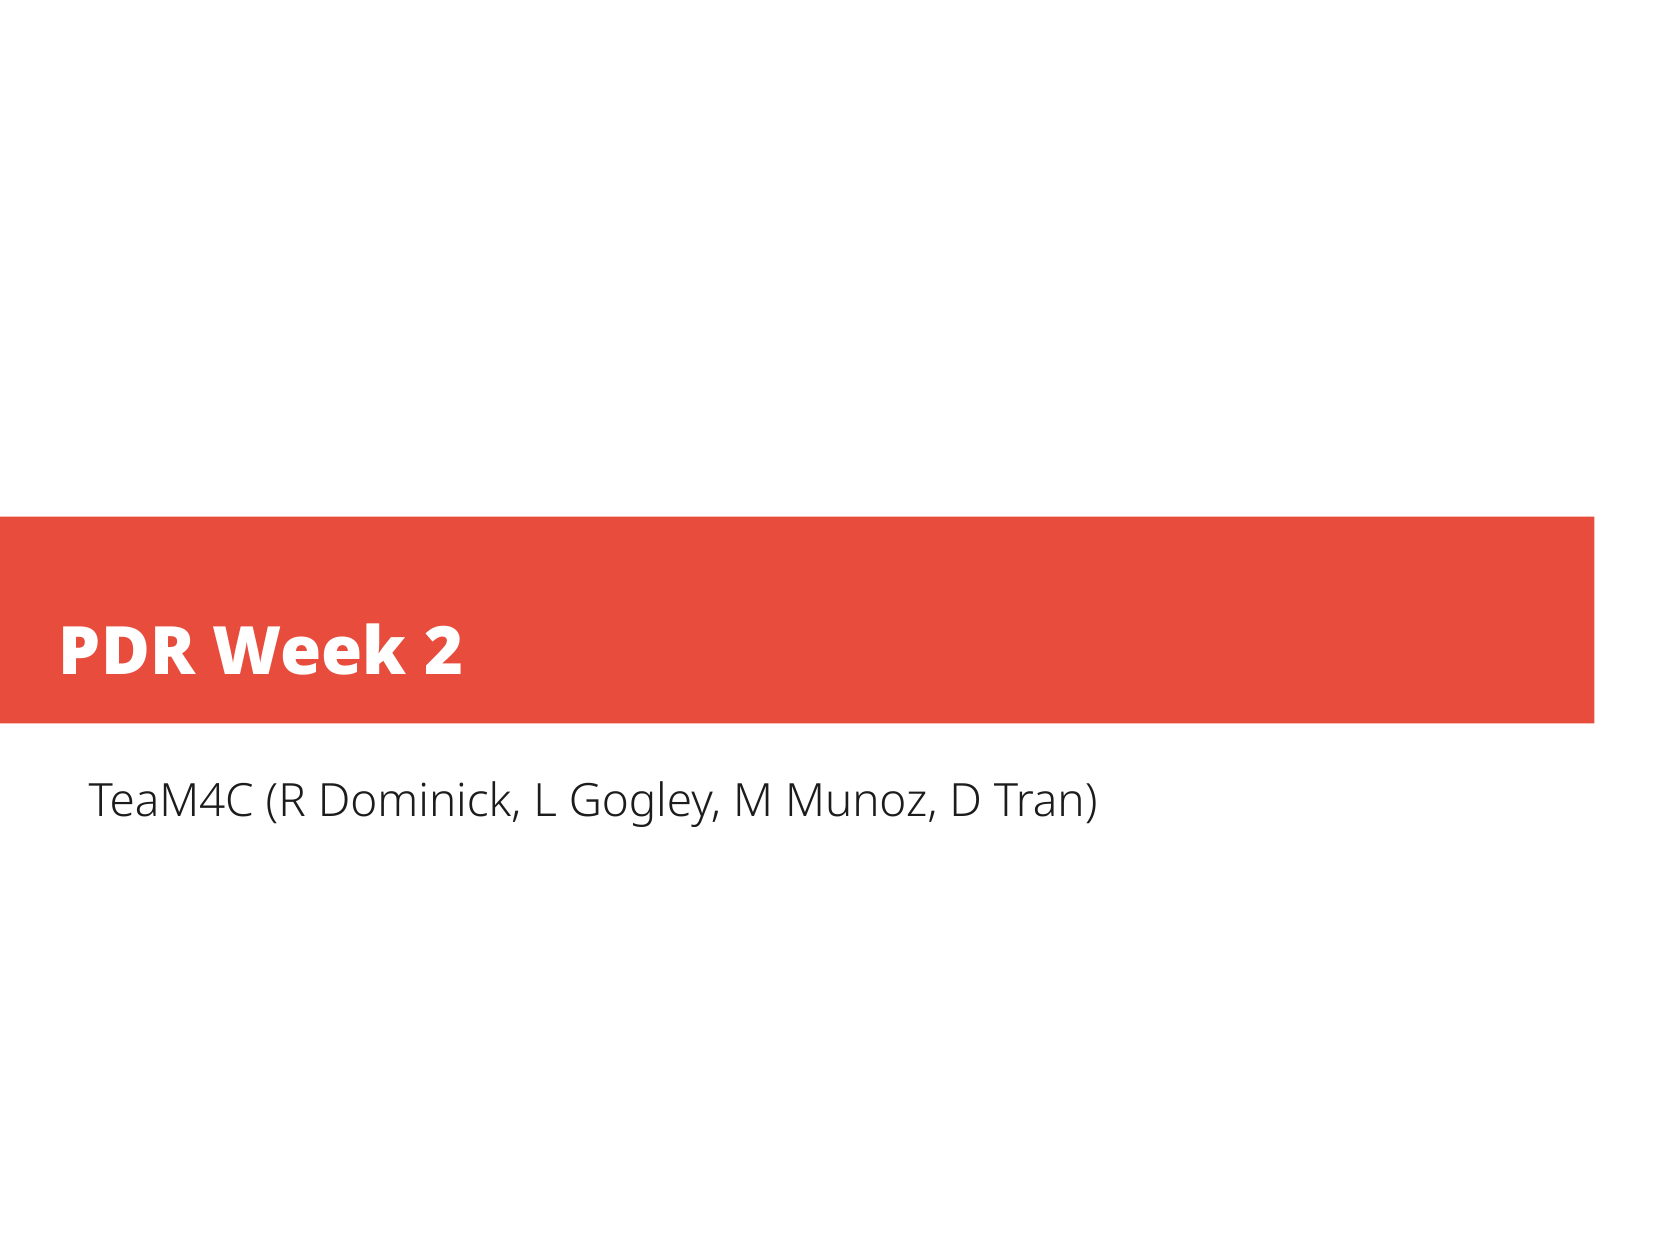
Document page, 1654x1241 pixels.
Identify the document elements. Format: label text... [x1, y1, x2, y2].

title PDR Week 2 [59, 546, 1595, 694]
subtitle TeaM4C (R Dominick, L Gogley, M Munoz, D Tran) [88, 767, 1595, 1182]
